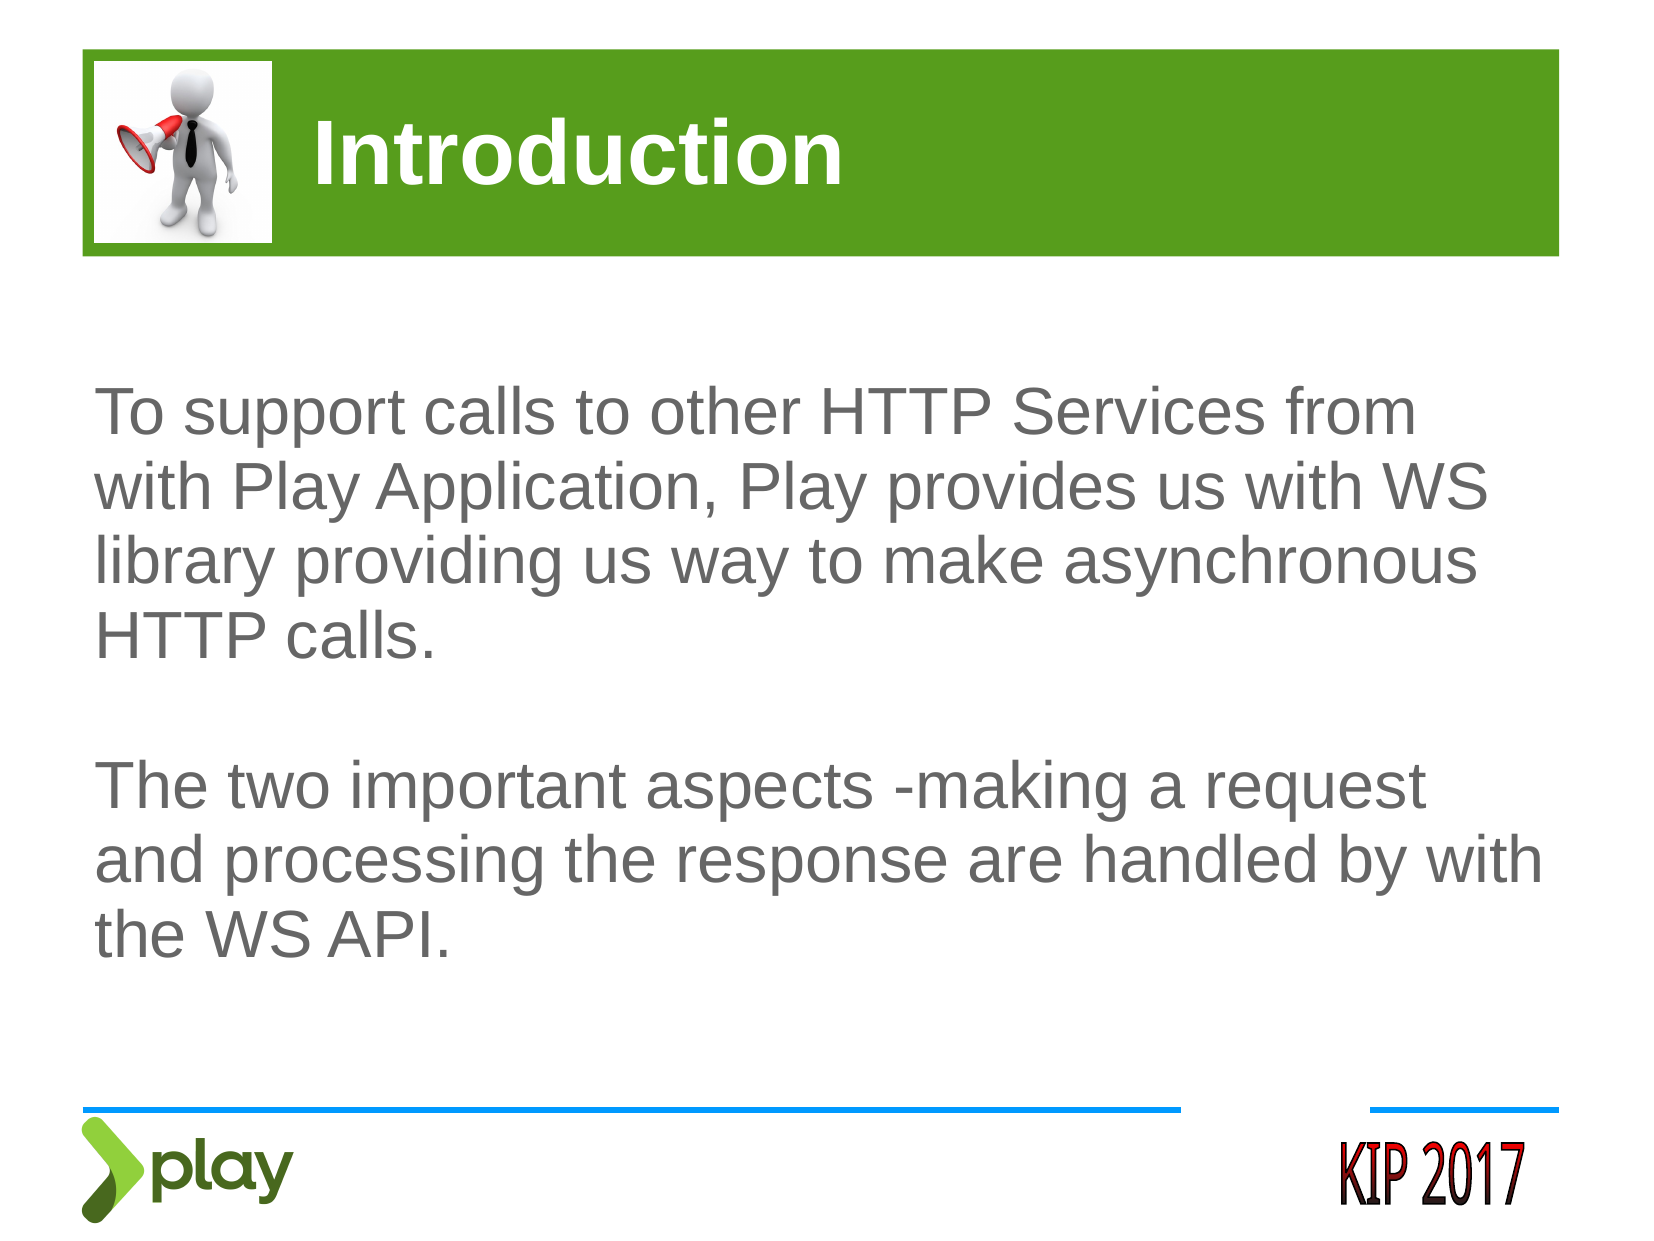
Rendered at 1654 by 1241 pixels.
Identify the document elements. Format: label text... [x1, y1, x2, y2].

title Introduction [82, 49, 1560, 257]
picture [94, 61, 272, 243]
subtitle To support calls to other HTTP Services from with Play Application, Play provides us with WS library providing us way to make asynchronous HTTP calls. The two important aspects -making a request and processing the response are handled by with the WS API. [94, 295, 1548, 1051]
picture [68, 1111, 302, 1229]
